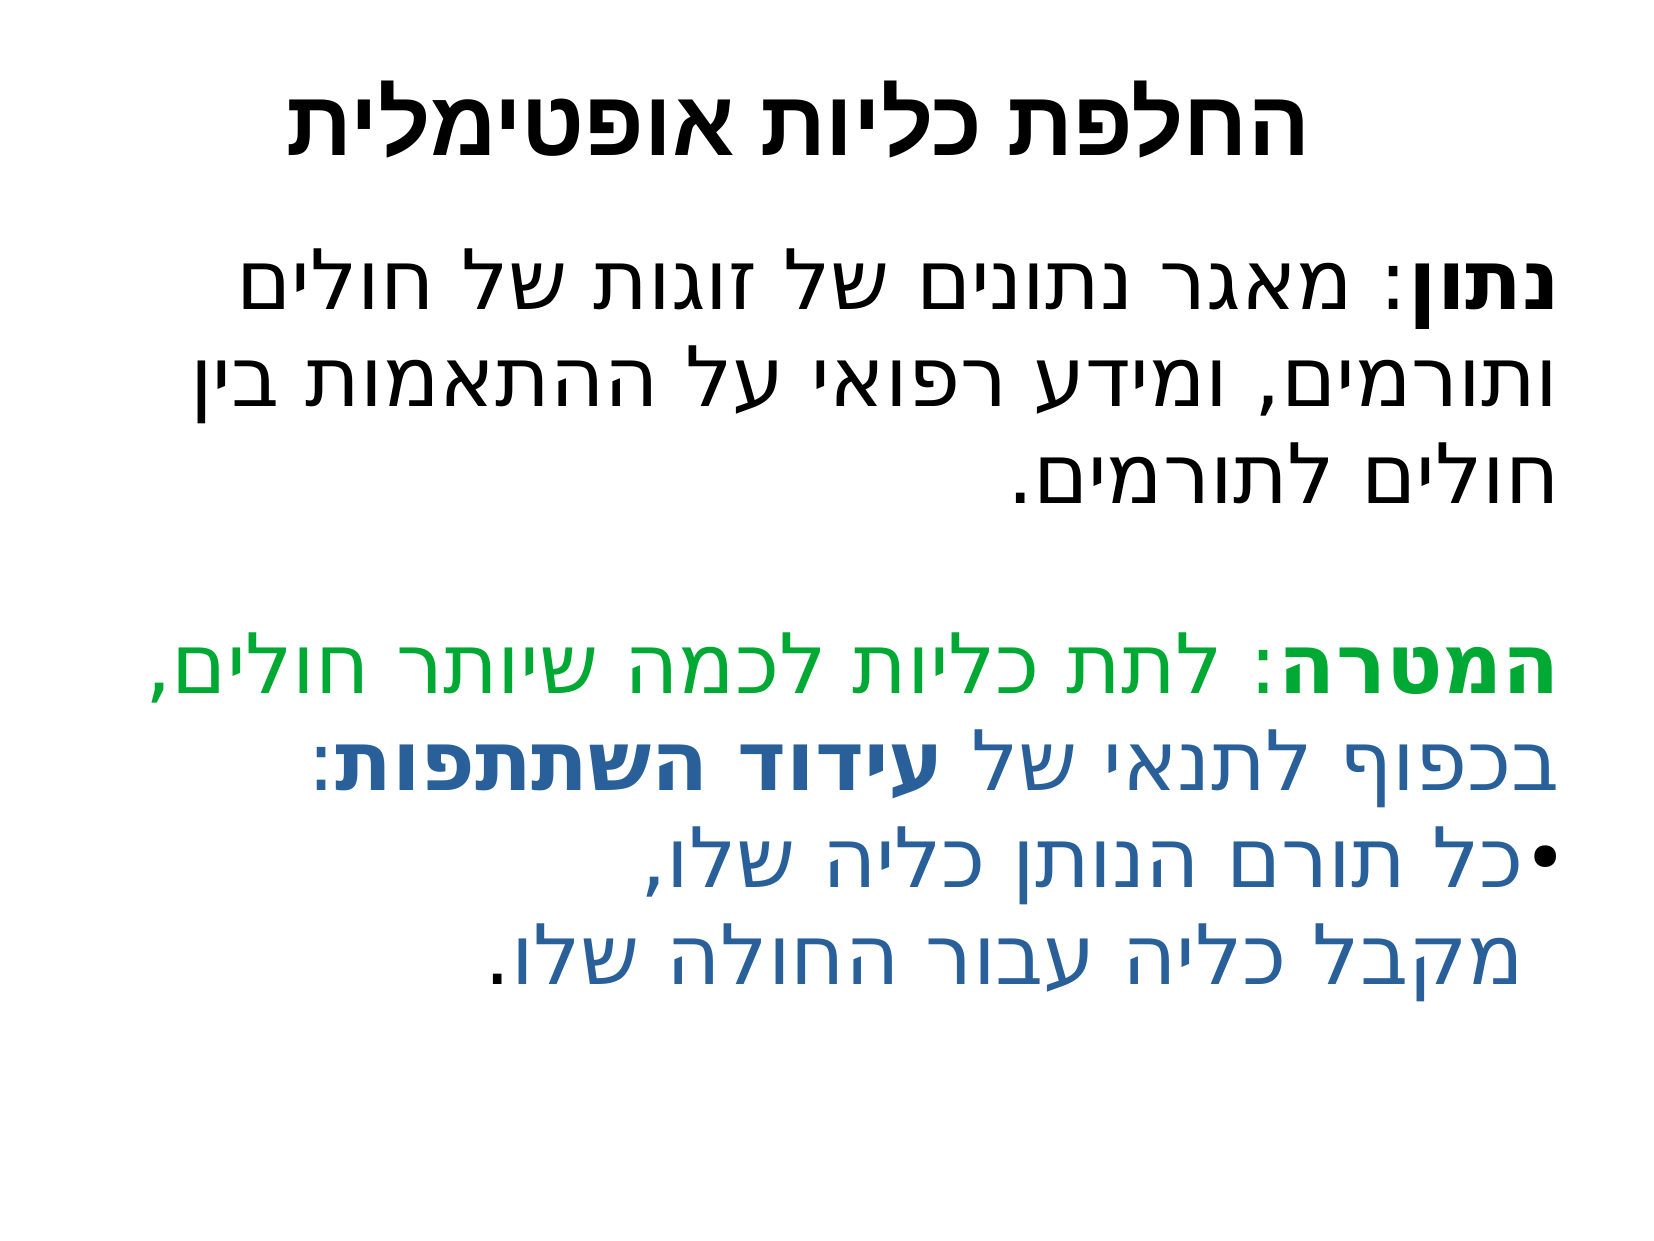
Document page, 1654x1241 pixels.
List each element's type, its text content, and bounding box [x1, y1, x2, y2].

title החלפת כליות אופטימלית [82, 41, 1516, 207]
text_box נתון: מאגר נתונים של זוגות של חולים ותורמים, ומידע רפואי על ההתאמות בין חולים לתורמים. המטרה: לתת כליות לכמה שיותר חולים, בכפוף לתנאי של עידוד השתתפות: כל תורם הנותן כליה שלו, מקבל כליה עבור החולה שלו. [90, 225, 1576, 976]
